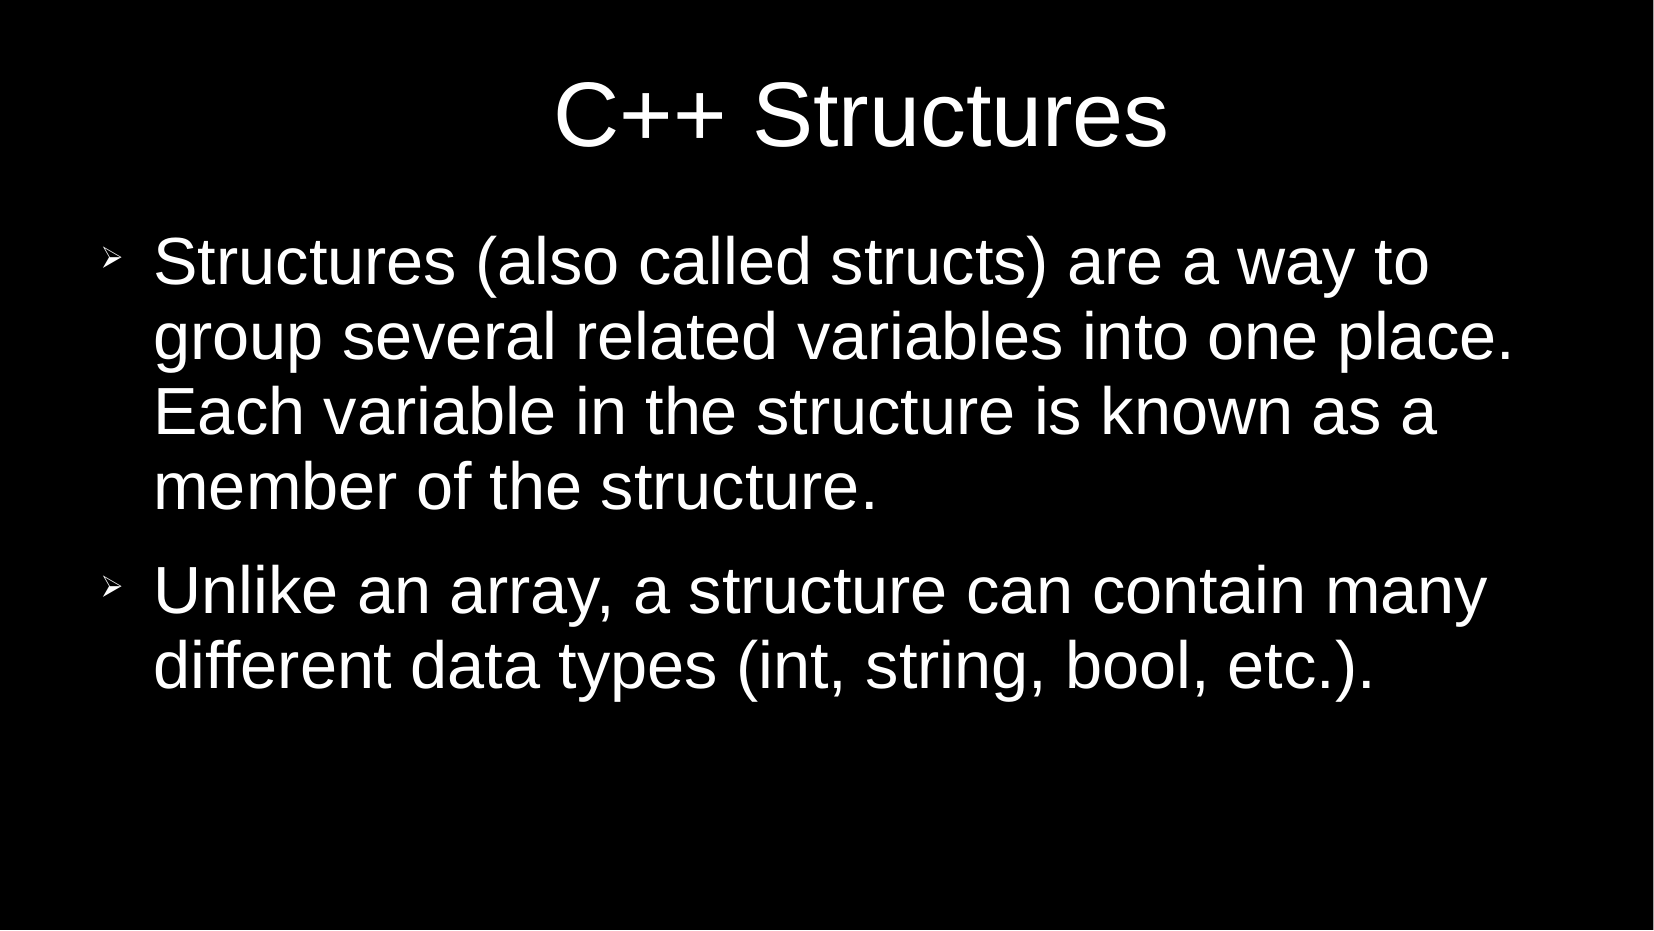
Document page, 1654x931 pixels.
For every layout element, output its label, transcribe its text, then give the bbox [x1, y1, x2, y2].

title C++ Structures [82, 37, 1571, 193]
list Structures (also called structs) are a way to group several related variables into one place. Each variable in the structure is known as a member of the structure. Unlike an array, a structure can contain many different data types (int, string, bool, etc.). [82, 224, 1571, 758]
